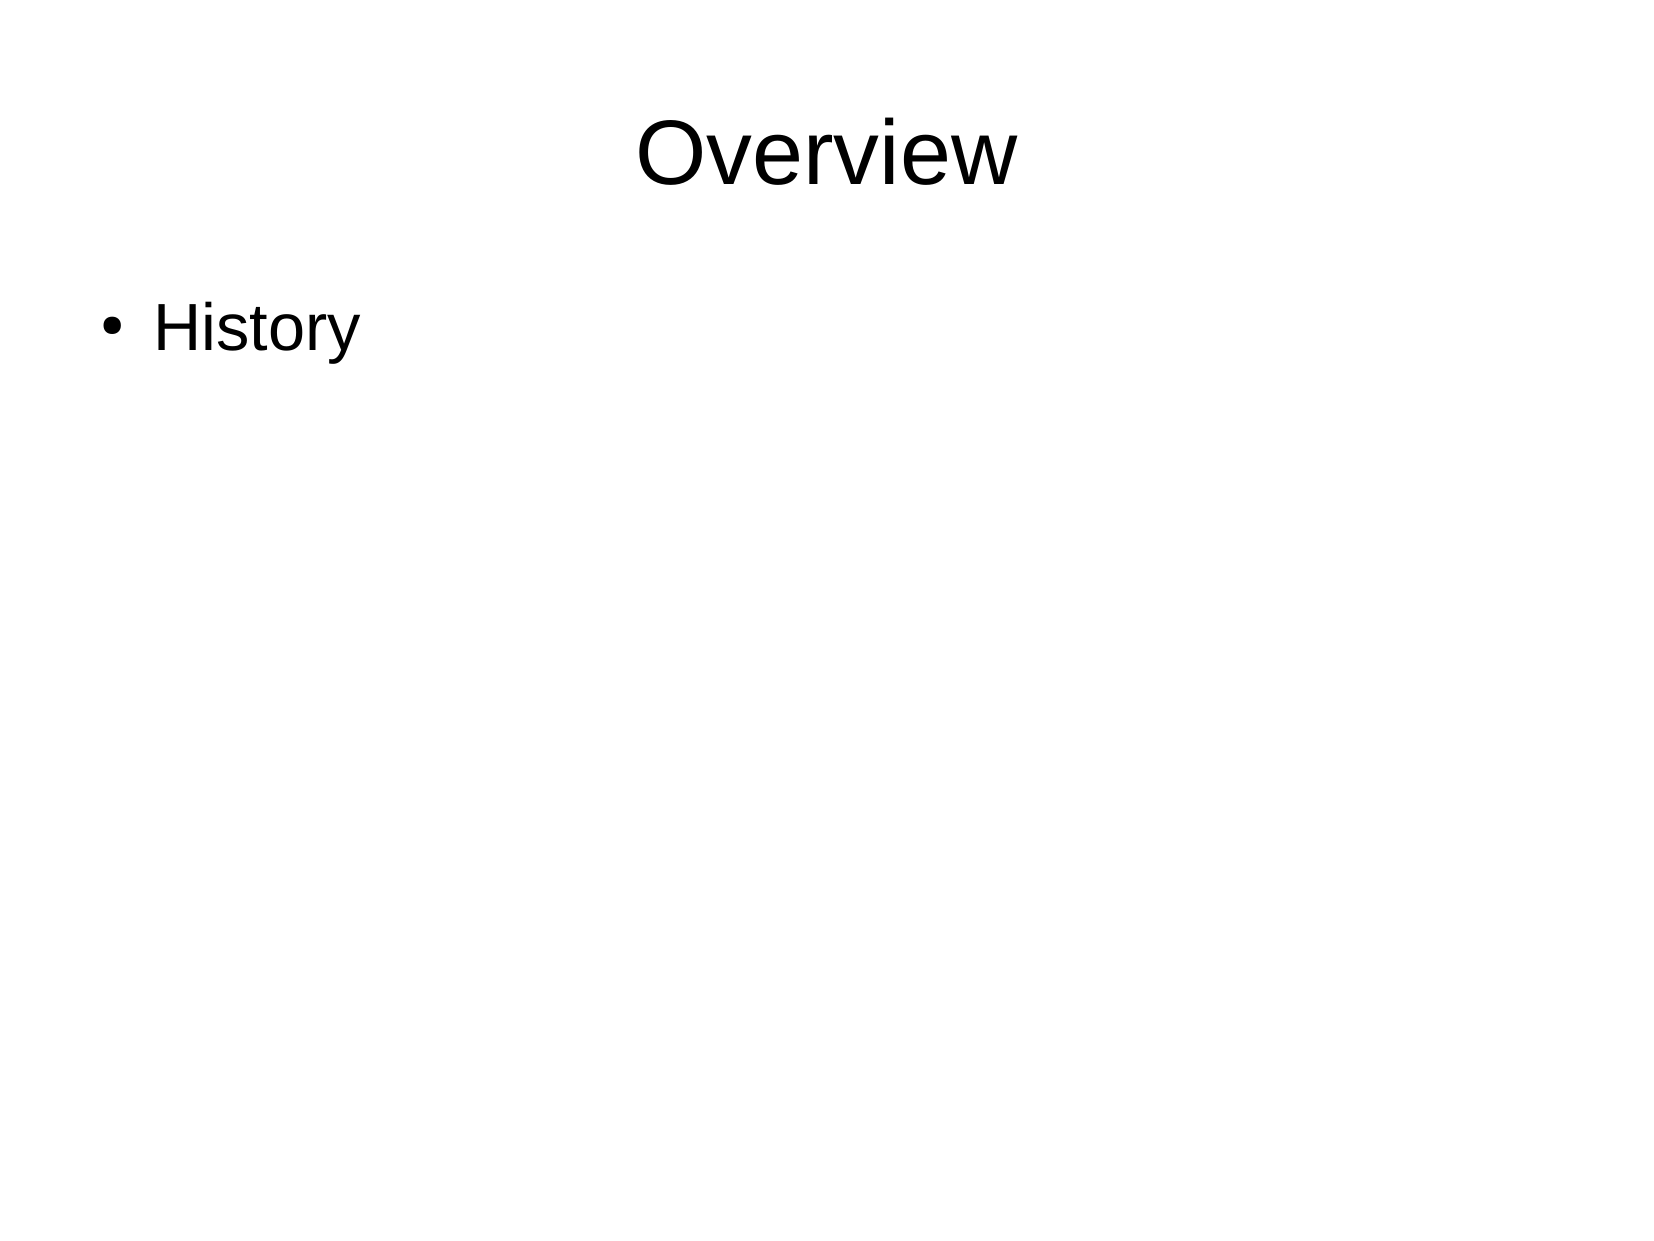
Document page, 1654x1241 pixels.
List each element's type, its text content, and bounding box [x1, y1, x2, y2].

title Overview [82, 49, 1571, 257]
list History [82, 290, 1571, 1010]
